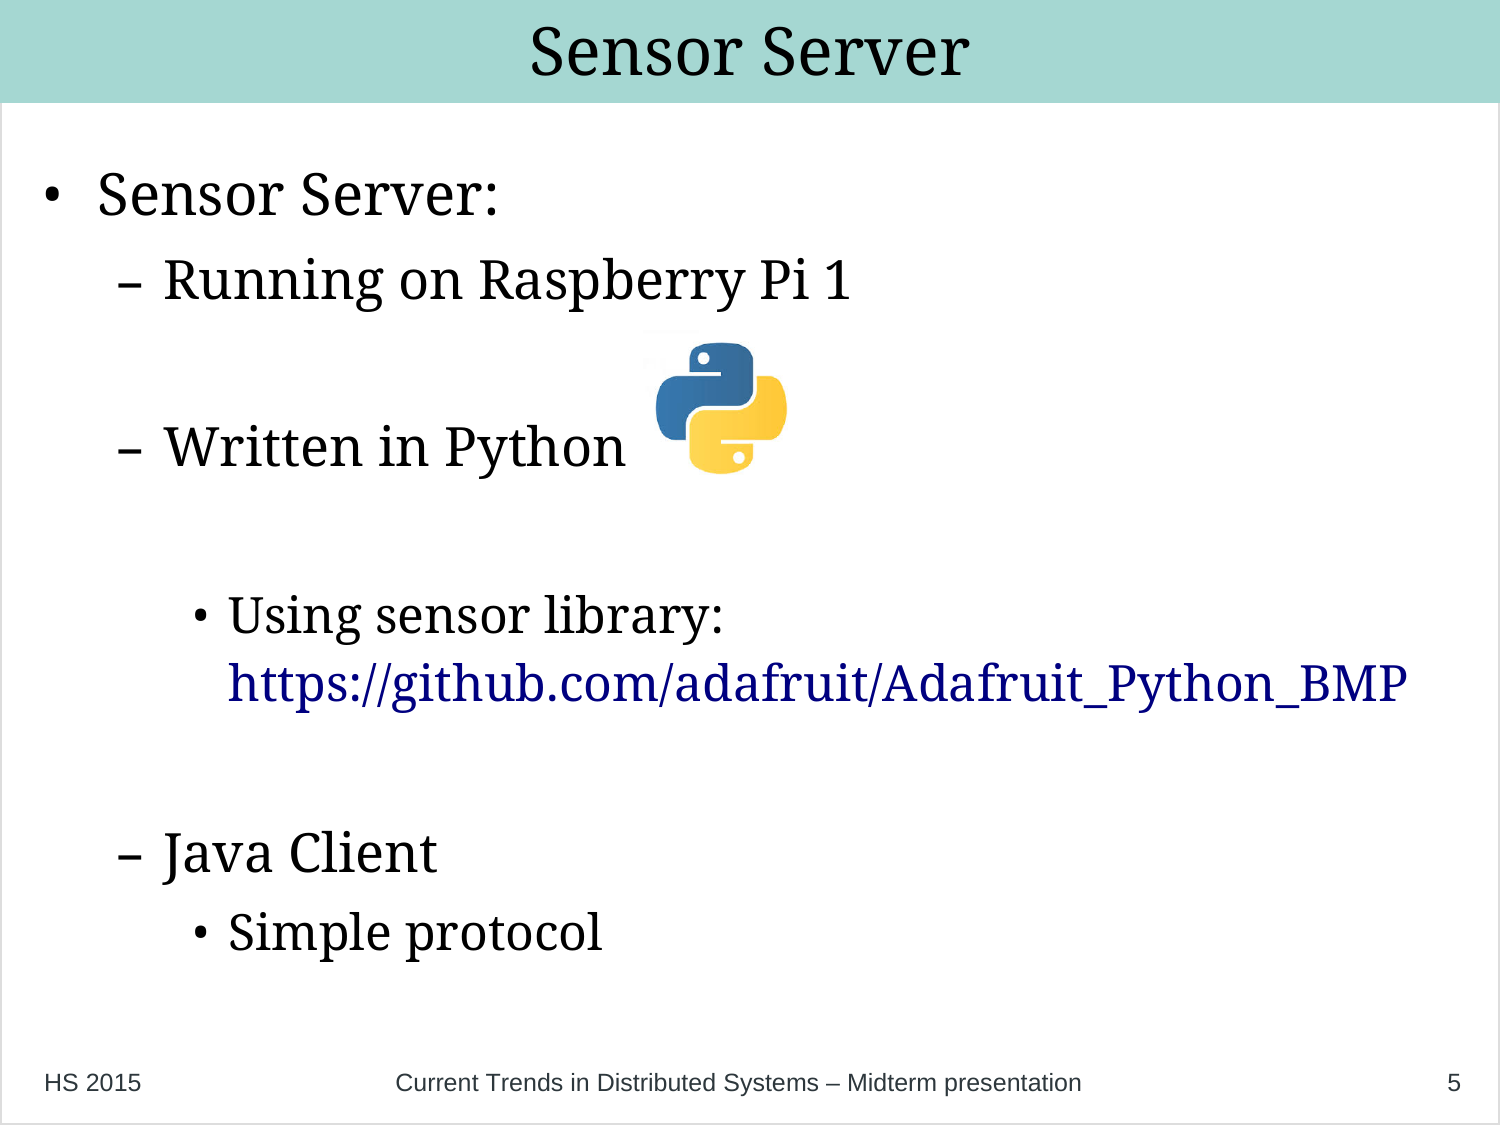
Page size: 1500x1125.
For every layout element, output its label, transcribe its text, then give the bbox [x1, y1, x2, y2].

picture [643, 330, 799, 486]
title Sensor Server [0, 0, 1500, 100]
list Sensor Server: Running on Raspberry Pi 1 Written in Python Using sensor library: https://github.com/adafruit/Adafruit_Python_BMP Java Client Simple protocol [26, 145, 1477, 1125]
